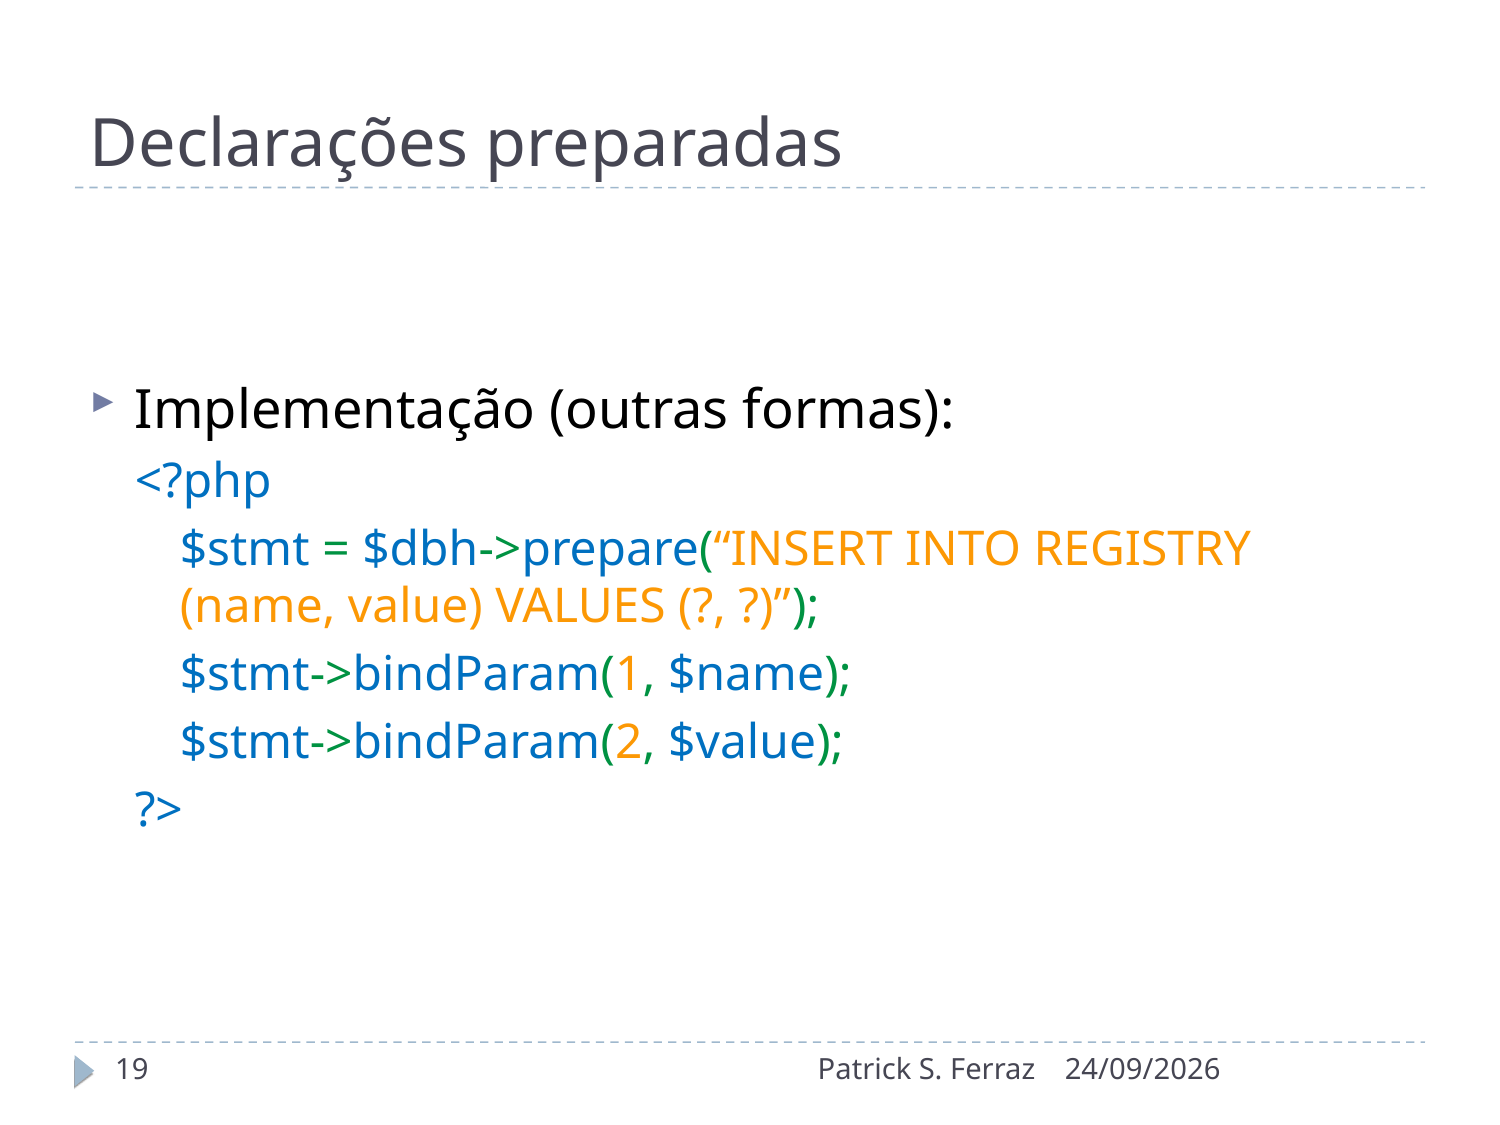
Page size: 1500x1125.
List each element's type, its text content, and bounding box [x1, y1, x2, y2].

slide_number 08/07/2017 [1051, 1042, 1426, 1103]
list Implementação (outras formas): <?php $stmt = $dbh->prepare(“INSERT INTO REGISTRY (name, value) VALUES (?, ?)”); $stmt->bindParam(1, $name); $stmt->bindParam(2, $value); ?> [75, 200, 1425, 1010]
title Declarações preparadas [75, 24, 1425, 188]
slide_number <número> [100, 1042, 426, 1103]
footer Patrick S. Ferraz [475, 1042, 1051, 1103]
